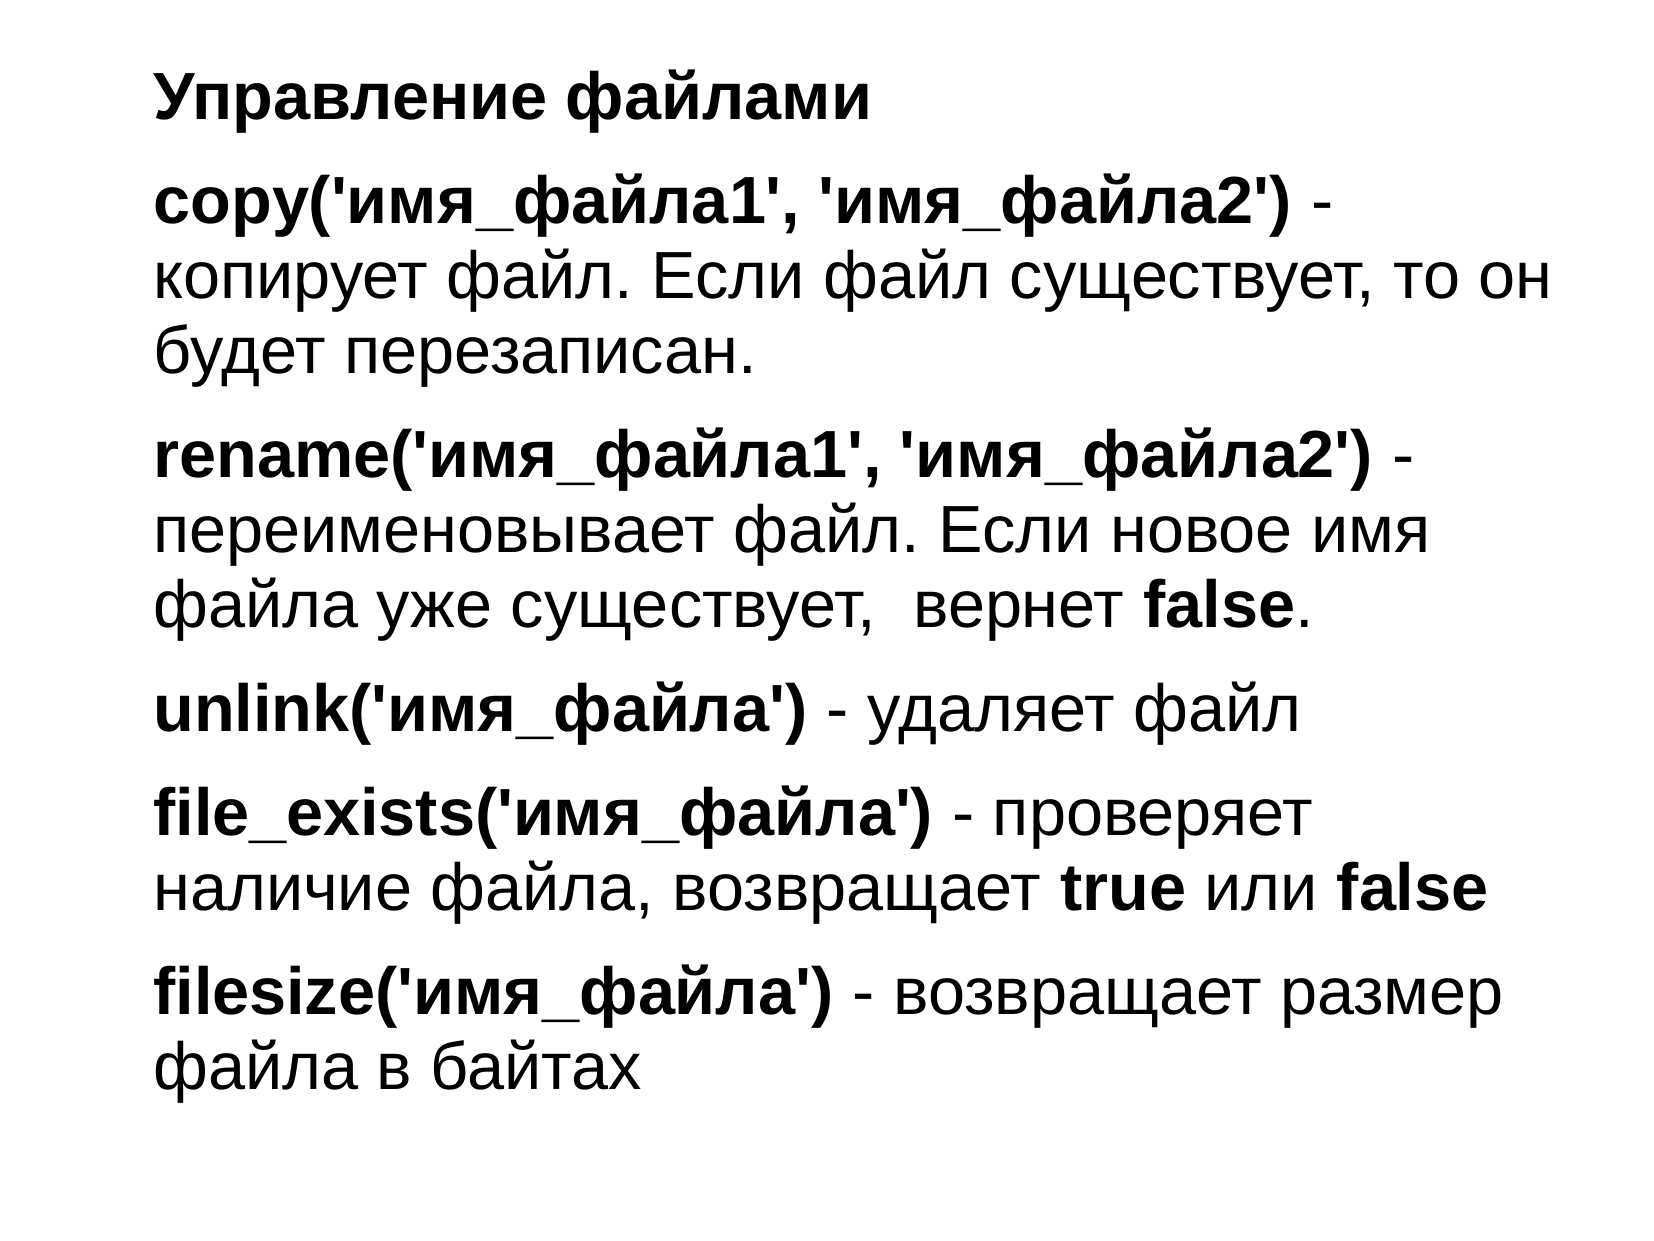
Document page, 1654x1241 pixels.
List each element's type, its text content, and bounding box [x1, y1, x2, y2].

list Управление файлами copy('имя_файла1', 'имя_файла2') - копирует файл. Если файл существует, то он будет перезаписан. rename('имя_файла1', 'имя_файла2') - переименовывает файл. Если новое имя файла уже существует, вернет false. unlink('имя_файла') - удаляет файл file_exists('имя_файла') - проверяет наличие файла, возвращает true или false filesize('имя_файла') - возвращает размер файла в байтах [82, 59, 1571, 1109]
